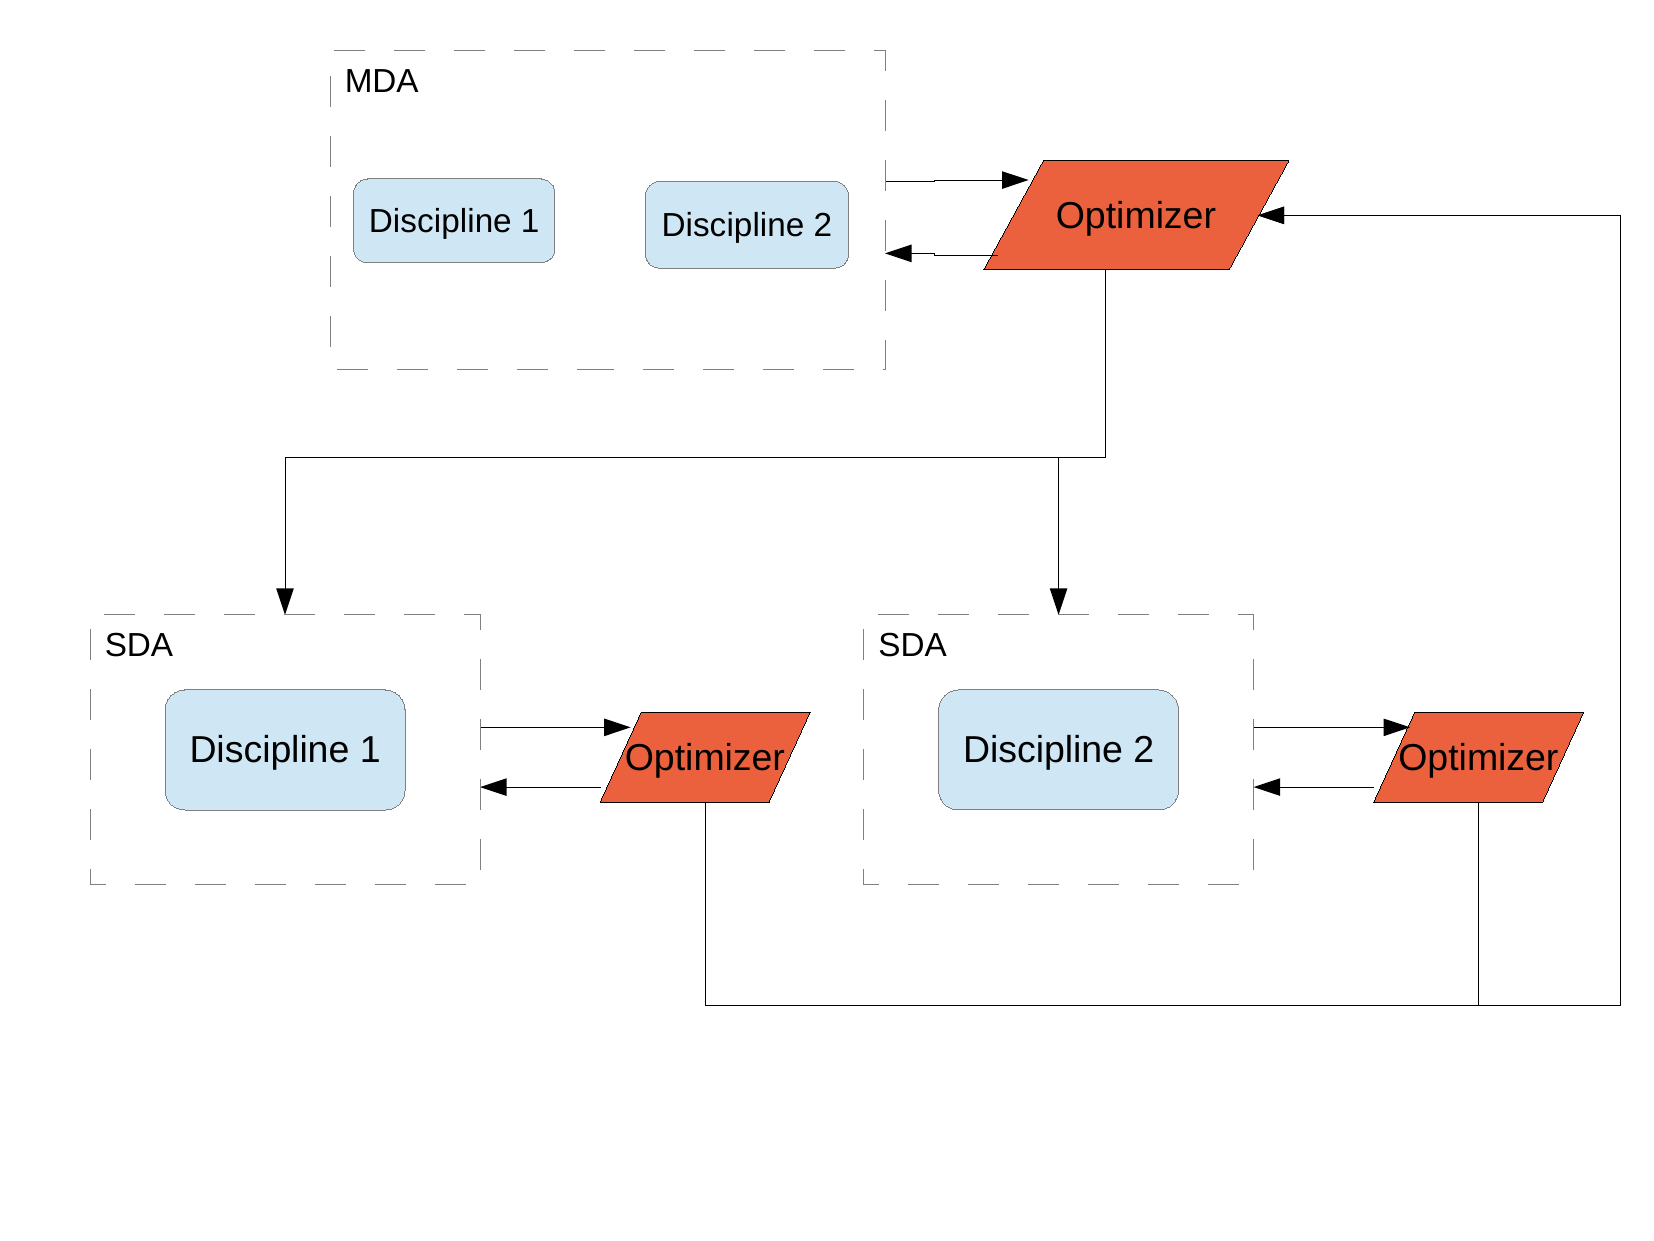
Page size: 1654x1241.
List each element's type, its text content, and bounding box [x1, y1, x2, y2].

text_box Optimizer [983, 160, 1289, 270]
text_box MDA [330, 50, 886, 370]
text_box SDA [863, 614, 1254, 885]
text_box SDA [90, 614, 481, 885]
text_box Discipline 2 [645, 181, 849, 269]
text_box Optimizer [600, 712, 811, 803]
text_box Discipline 1 [353, 178, 555, 263]
text_box Optimizer [1373, 712, 1584, 803]
